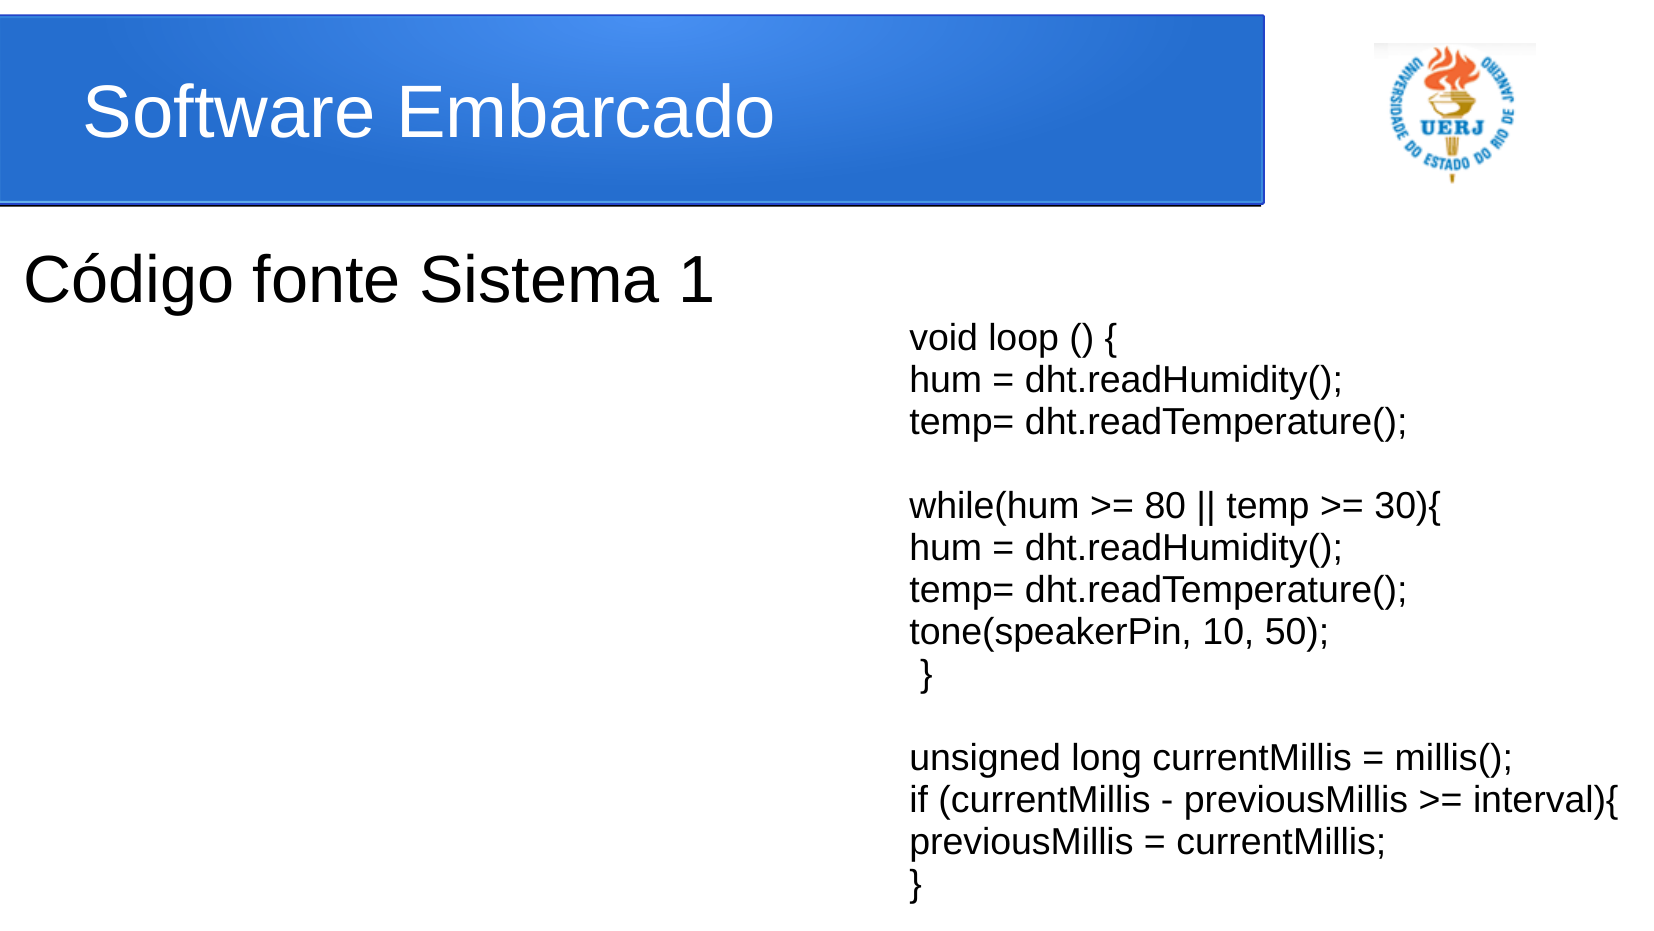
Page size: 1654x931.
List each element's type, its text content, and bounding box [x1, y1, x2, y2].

text_box [803, 258, 1419, 838]
title Software Embarcado [82, 35, 1235, 167]
subtitle Código fonte Sistema 1 void loop () { hum = dht.readHumidity(); temp= dht.readTemperature(); while(hum >= 80 || temp >= 30){ hum = dht.readHumidity(); temp= dht.readTemperature(); tone(speakerPin, 10, 50); } unsigned long currentMillis = millis(); if (currentMillis - previousMillis >= interval){ previousMillis = currentMillis; } [23, 167, 1654, 931]
picture [1374, 43, 1536, 190]
